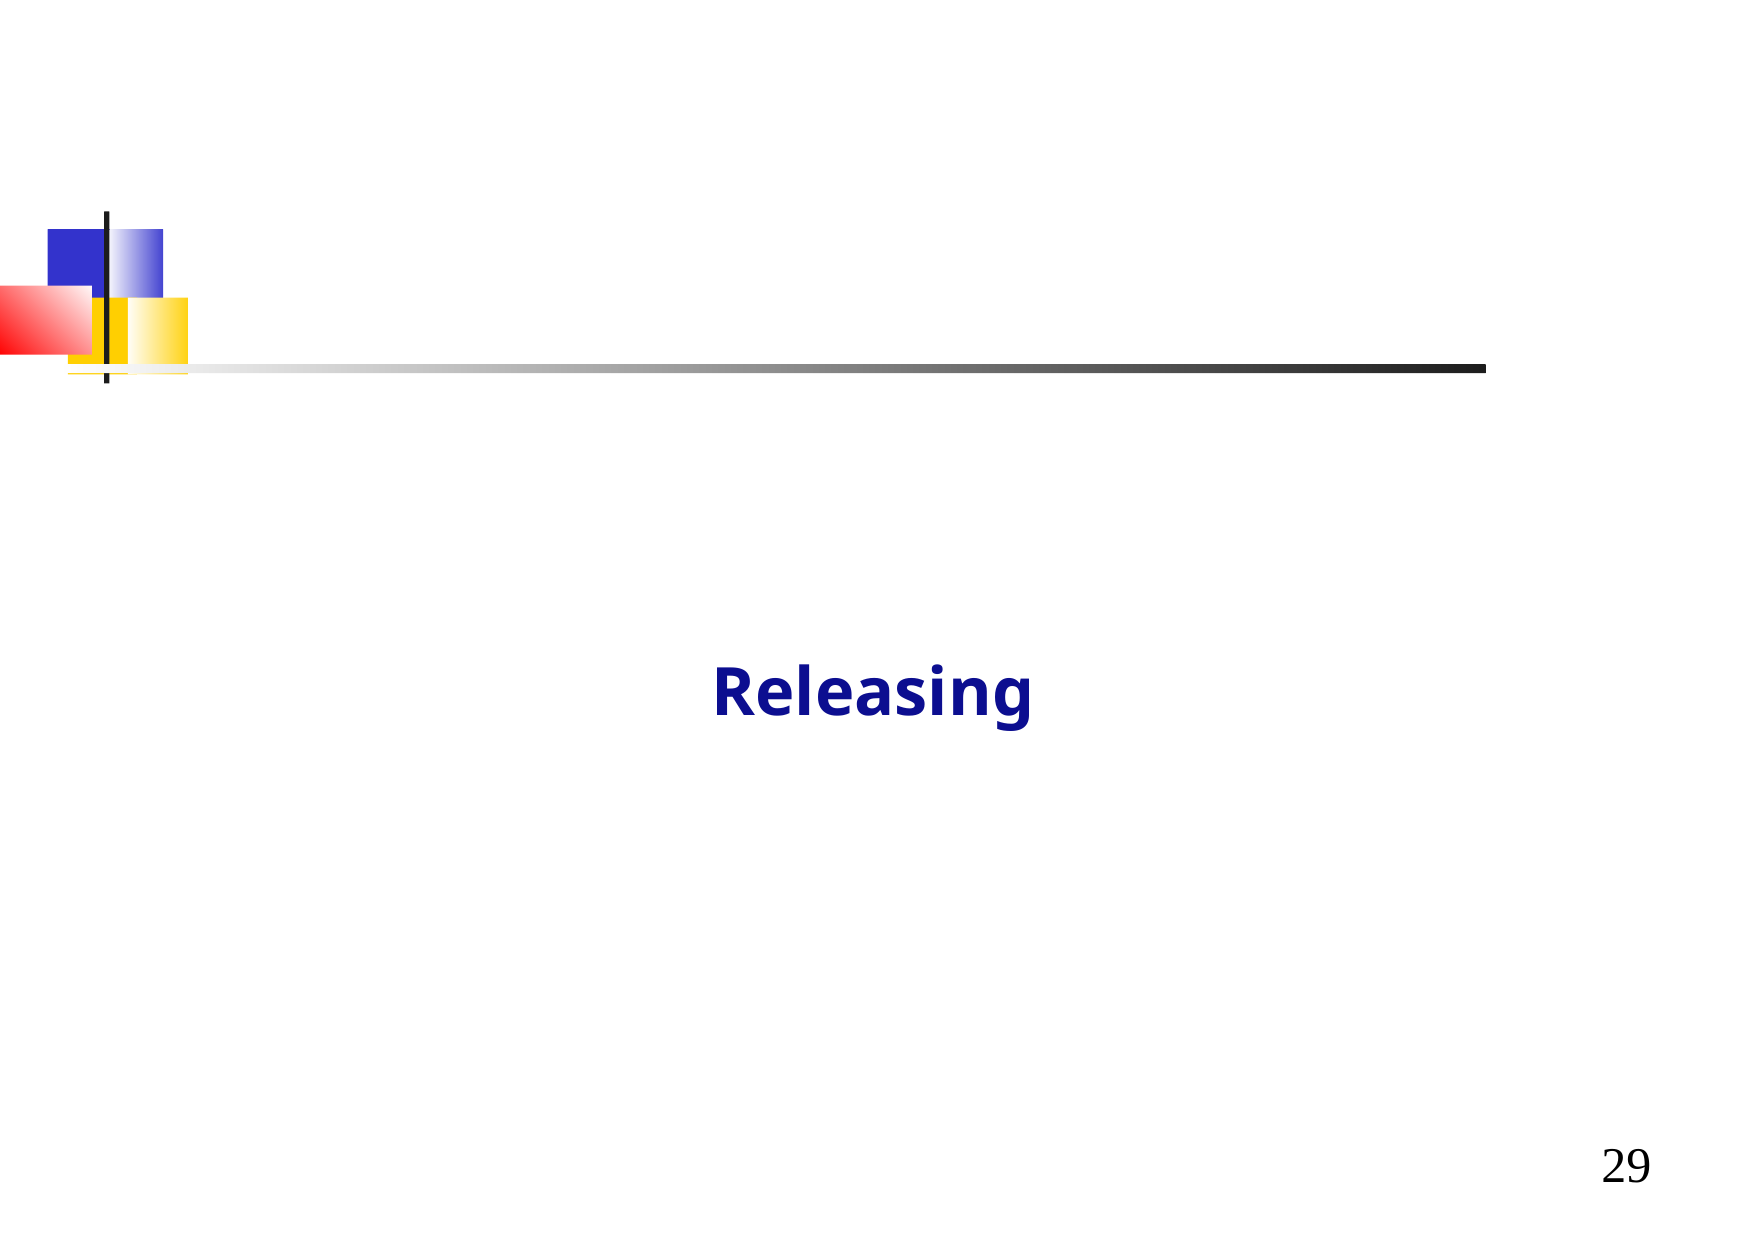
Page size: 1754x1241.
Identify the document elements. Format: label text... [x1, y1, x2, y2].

subtitle Releasing [179, 371, 1567, 1091]
